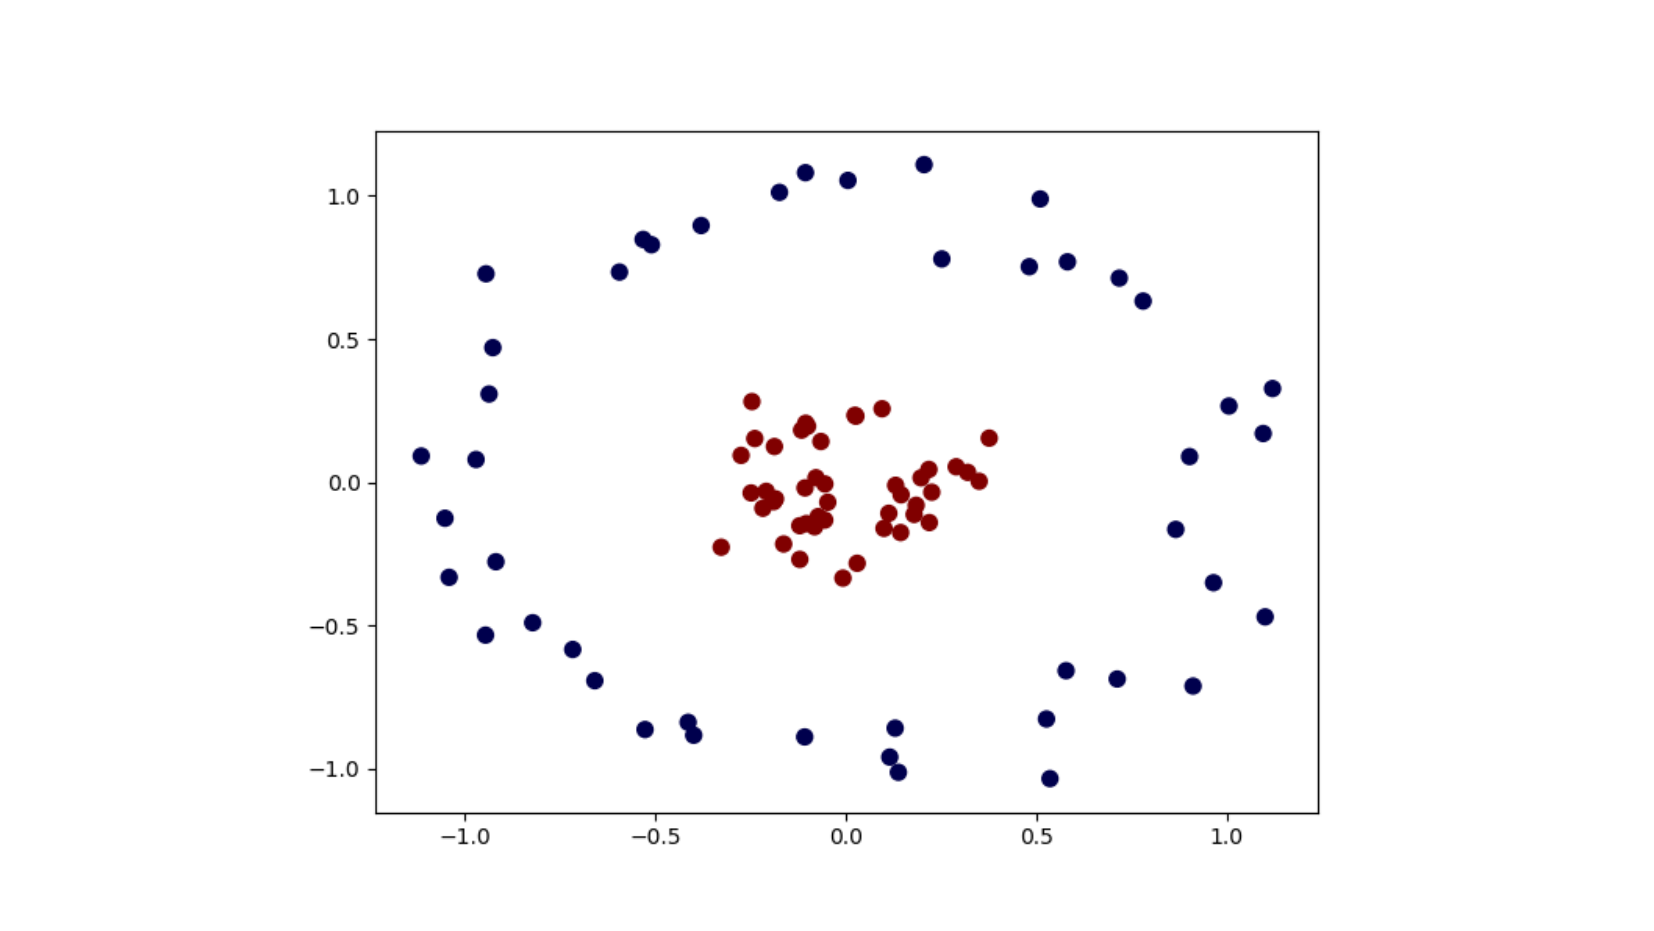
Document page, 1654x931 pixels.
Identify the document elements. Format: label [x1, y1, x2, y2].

picture [224, 25, 1440, 910]
